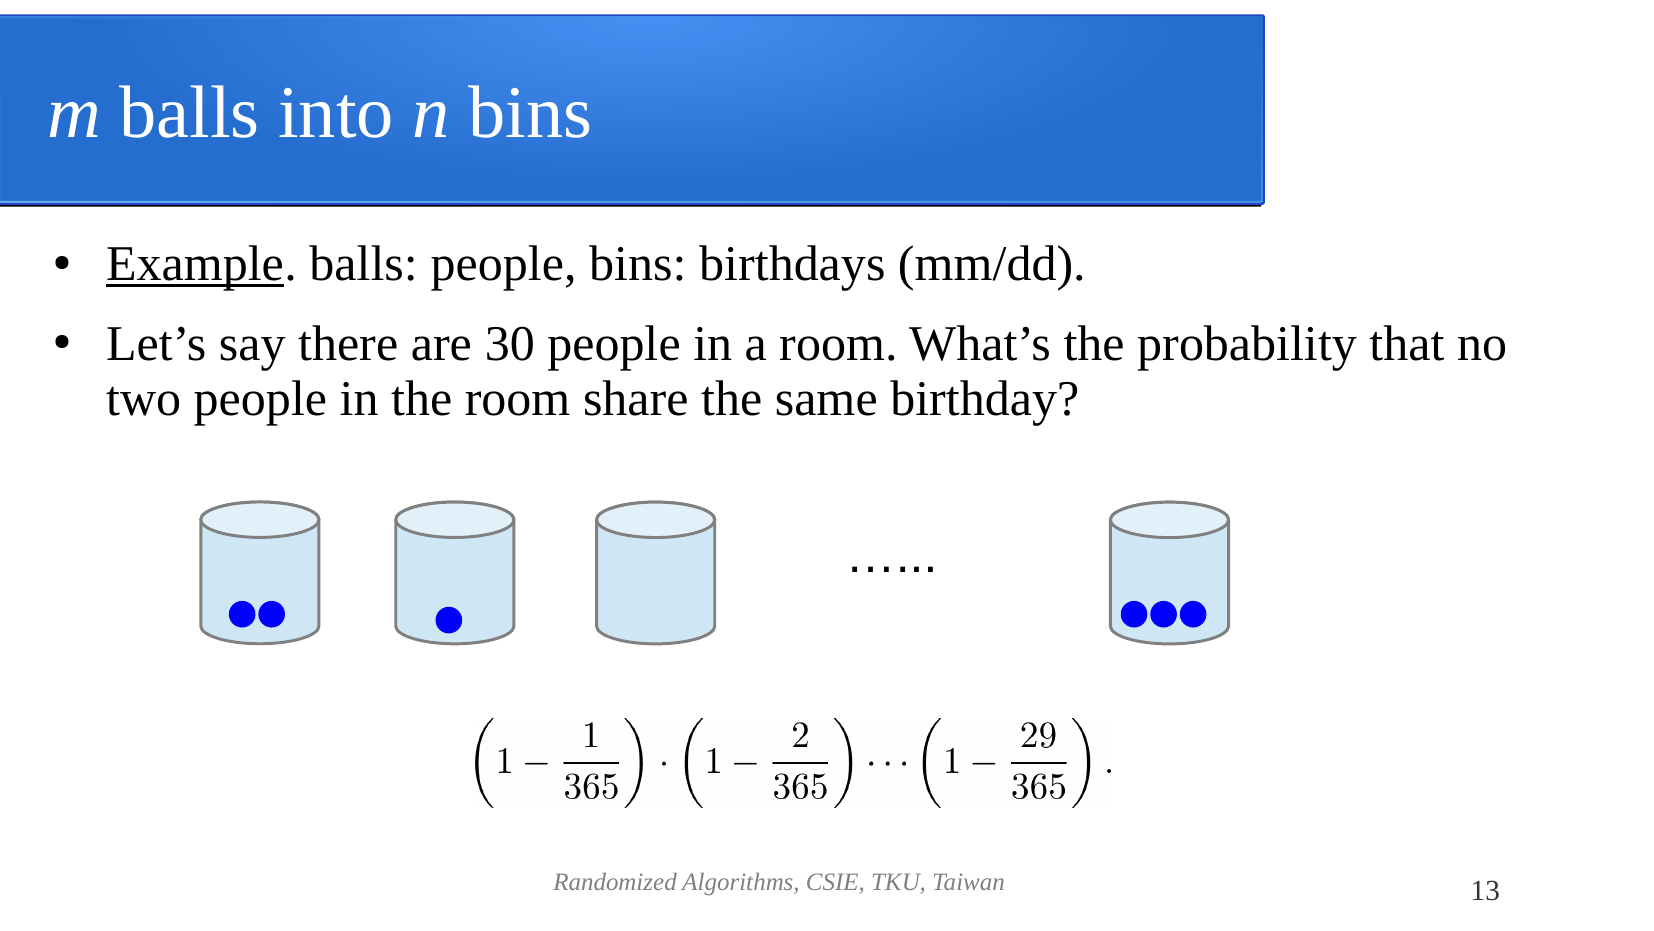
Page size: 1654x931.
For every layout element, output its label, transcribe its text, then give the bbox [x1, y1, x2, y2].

title m balls into n bins [47, 35, 1199, 189]
text_box …... [826, 519, 957, 591]
text_box [1110, 522, 1229, 644]
picture [475, 718, 1111, 808]
text_box [596, 522, 715, 644]
list Example. balls: people, bins: birthdays (mm/dd). Let’s say there are 30 people in a room. What’s the probability that no two people in the room share the same birthday? [35, 236, 1524, 485]
text_box [395, 521, 514, 644]
text_box [200, 521, 319, 644]
